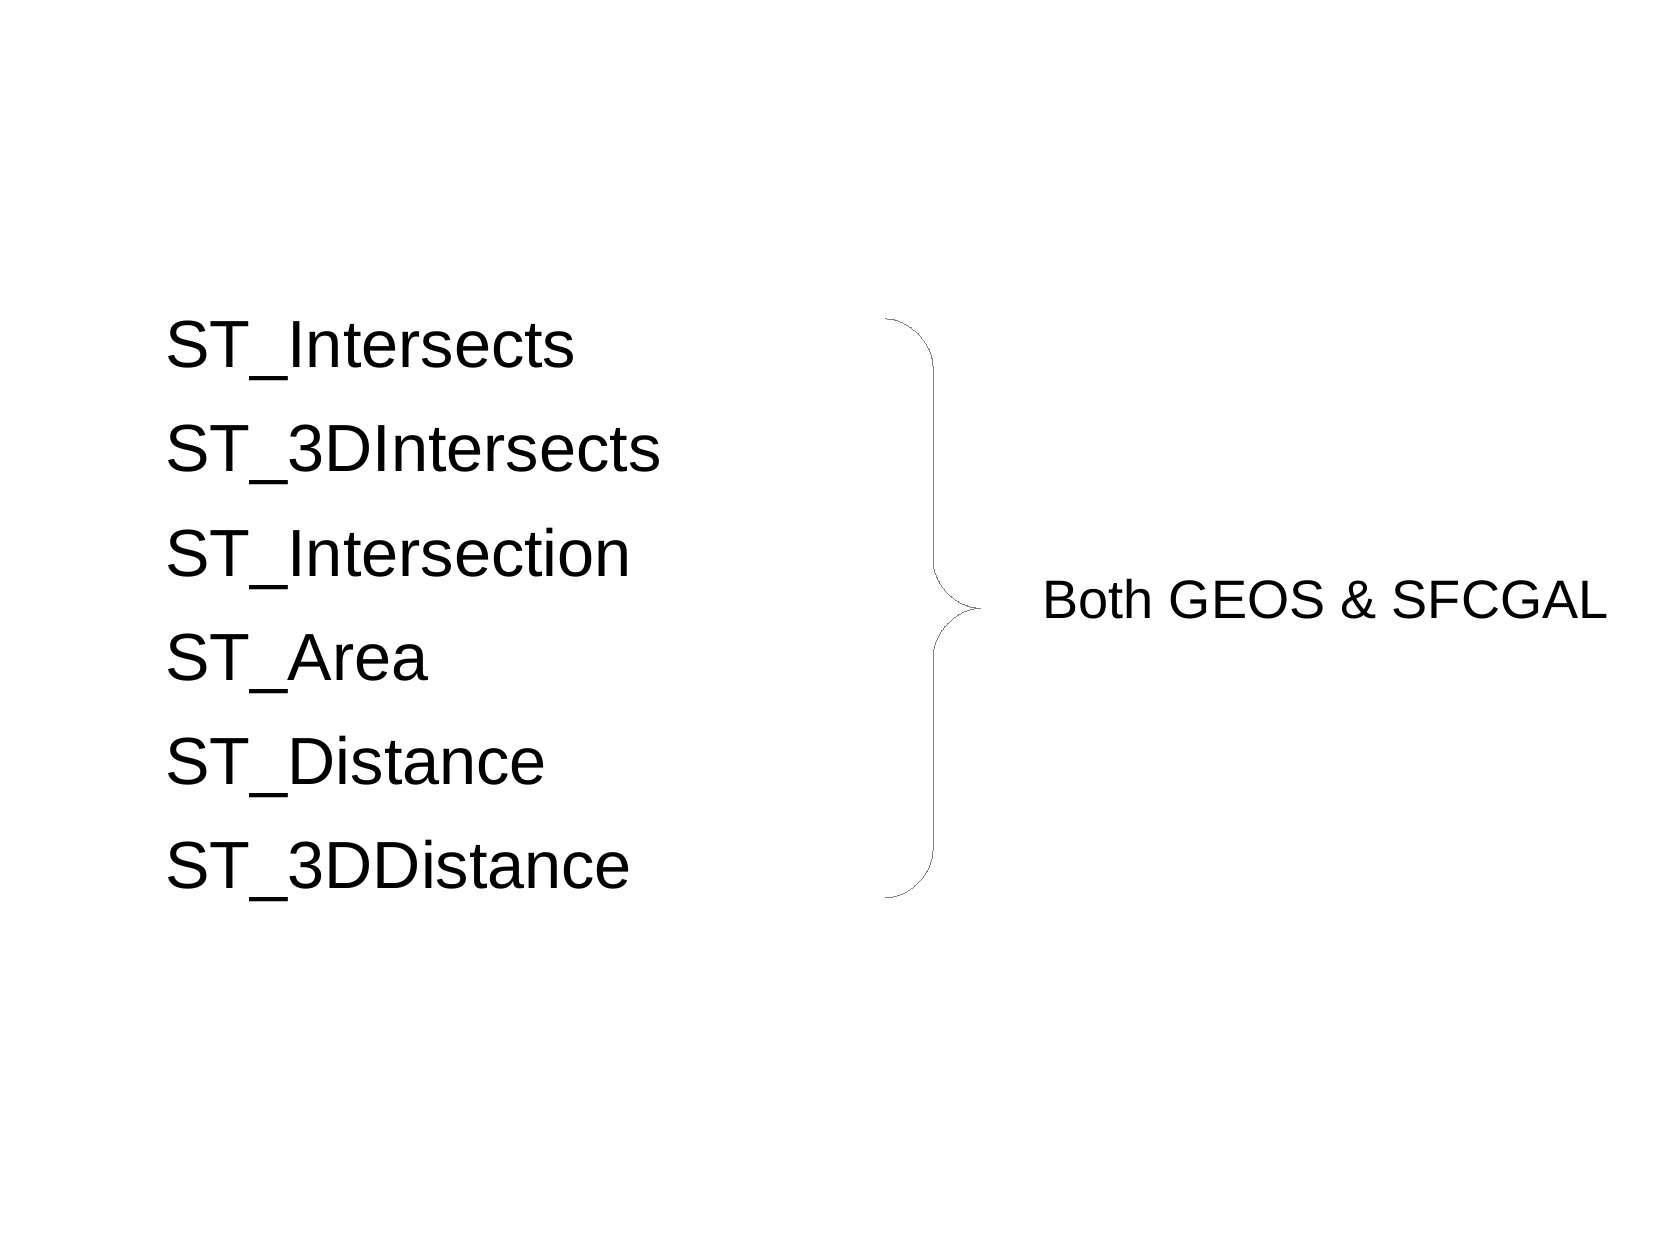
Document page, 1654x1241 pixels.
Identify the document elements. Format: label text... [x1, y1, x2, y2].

list ST_Intersects ST_3DIntersects ST_Intersection ST_Area ST_Distance ST_3DDistance [94, 307, 1550, 1126]
text_box Both GEOS & SFCGAL [1027, 501, 1630, 638]
